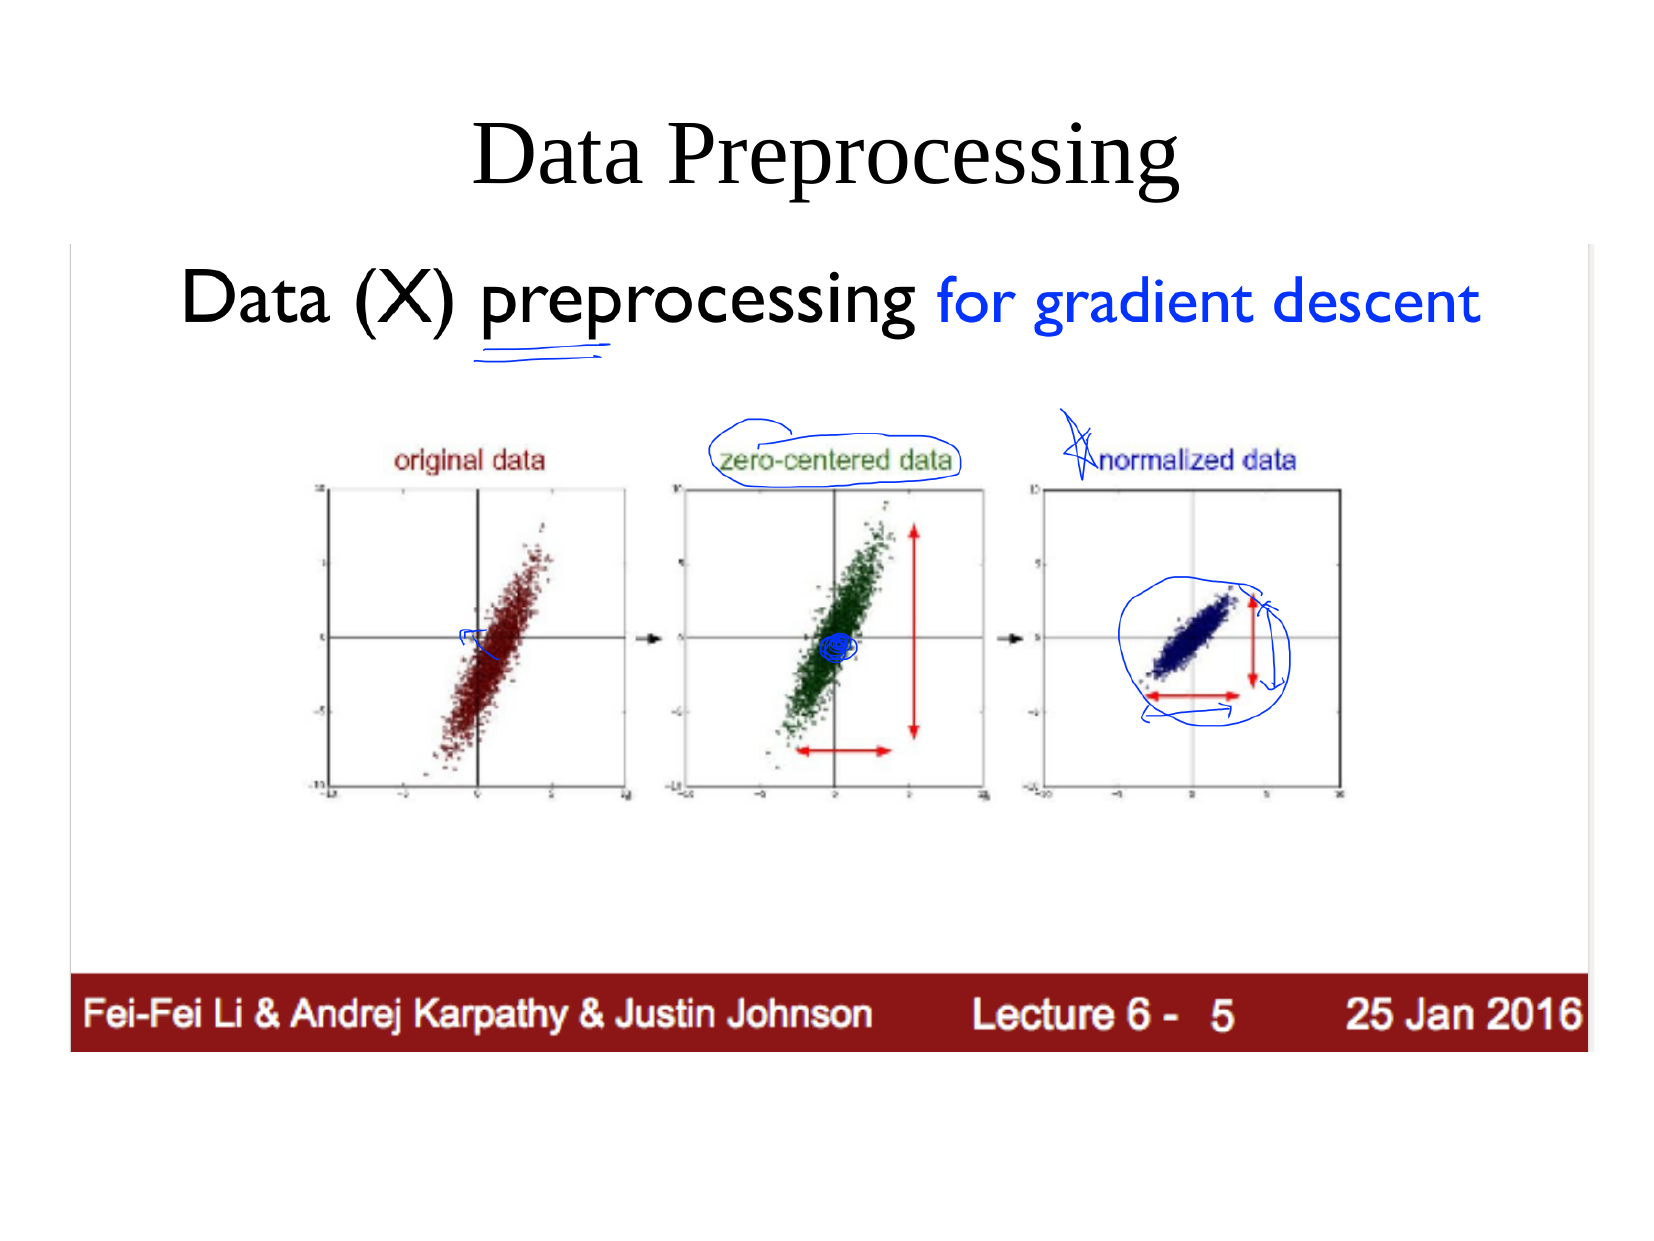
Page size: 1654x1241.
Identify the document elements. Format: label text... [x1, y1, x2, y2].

title Data Preprocessing [82, 49, 1571, 244]
picture [69, 244, 1595, 1052]
